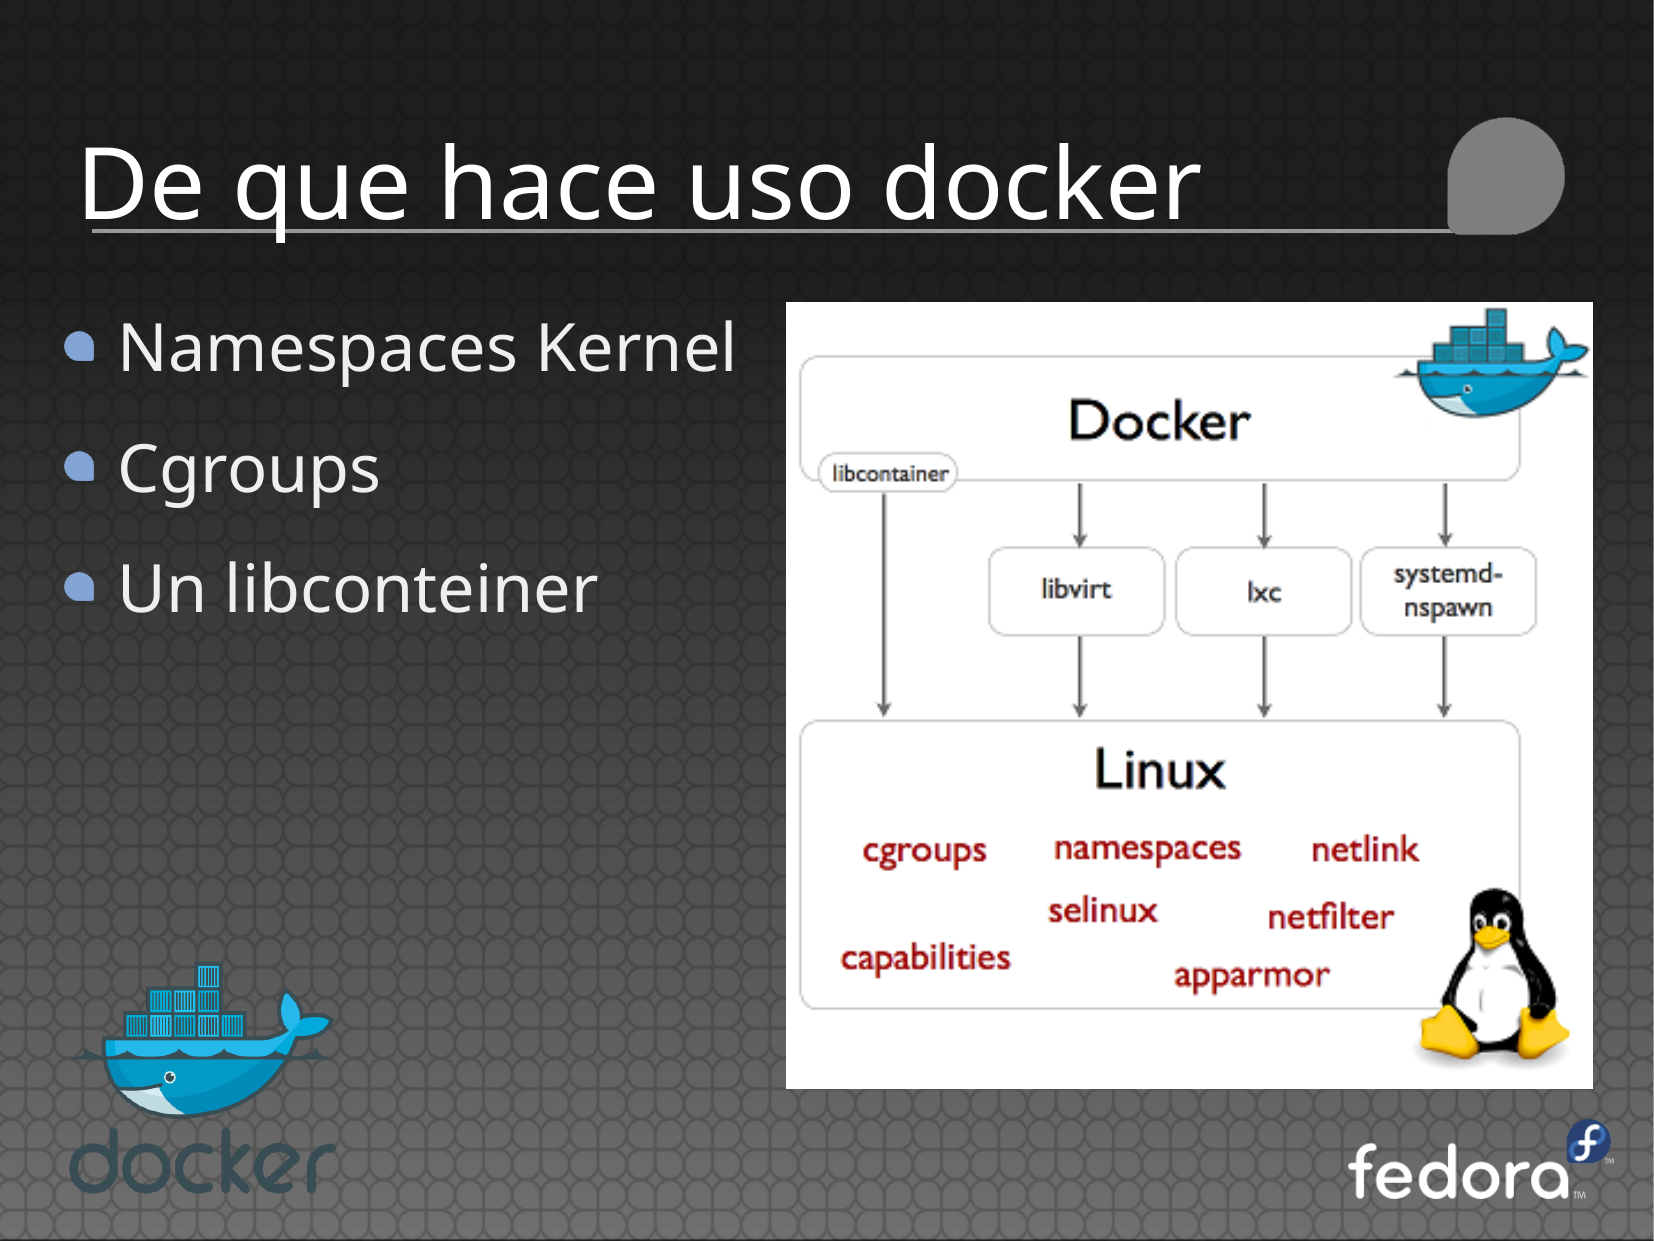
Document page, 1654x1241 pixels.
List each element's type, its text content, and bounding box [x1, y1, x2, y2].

title De que hace uso docker [76, 112, 1566, 249]
picture [0, 0, 1654, 1241]
list Namespaces Kernel Cgroups Un libconteiner [46, 300, 1536, 1105]
